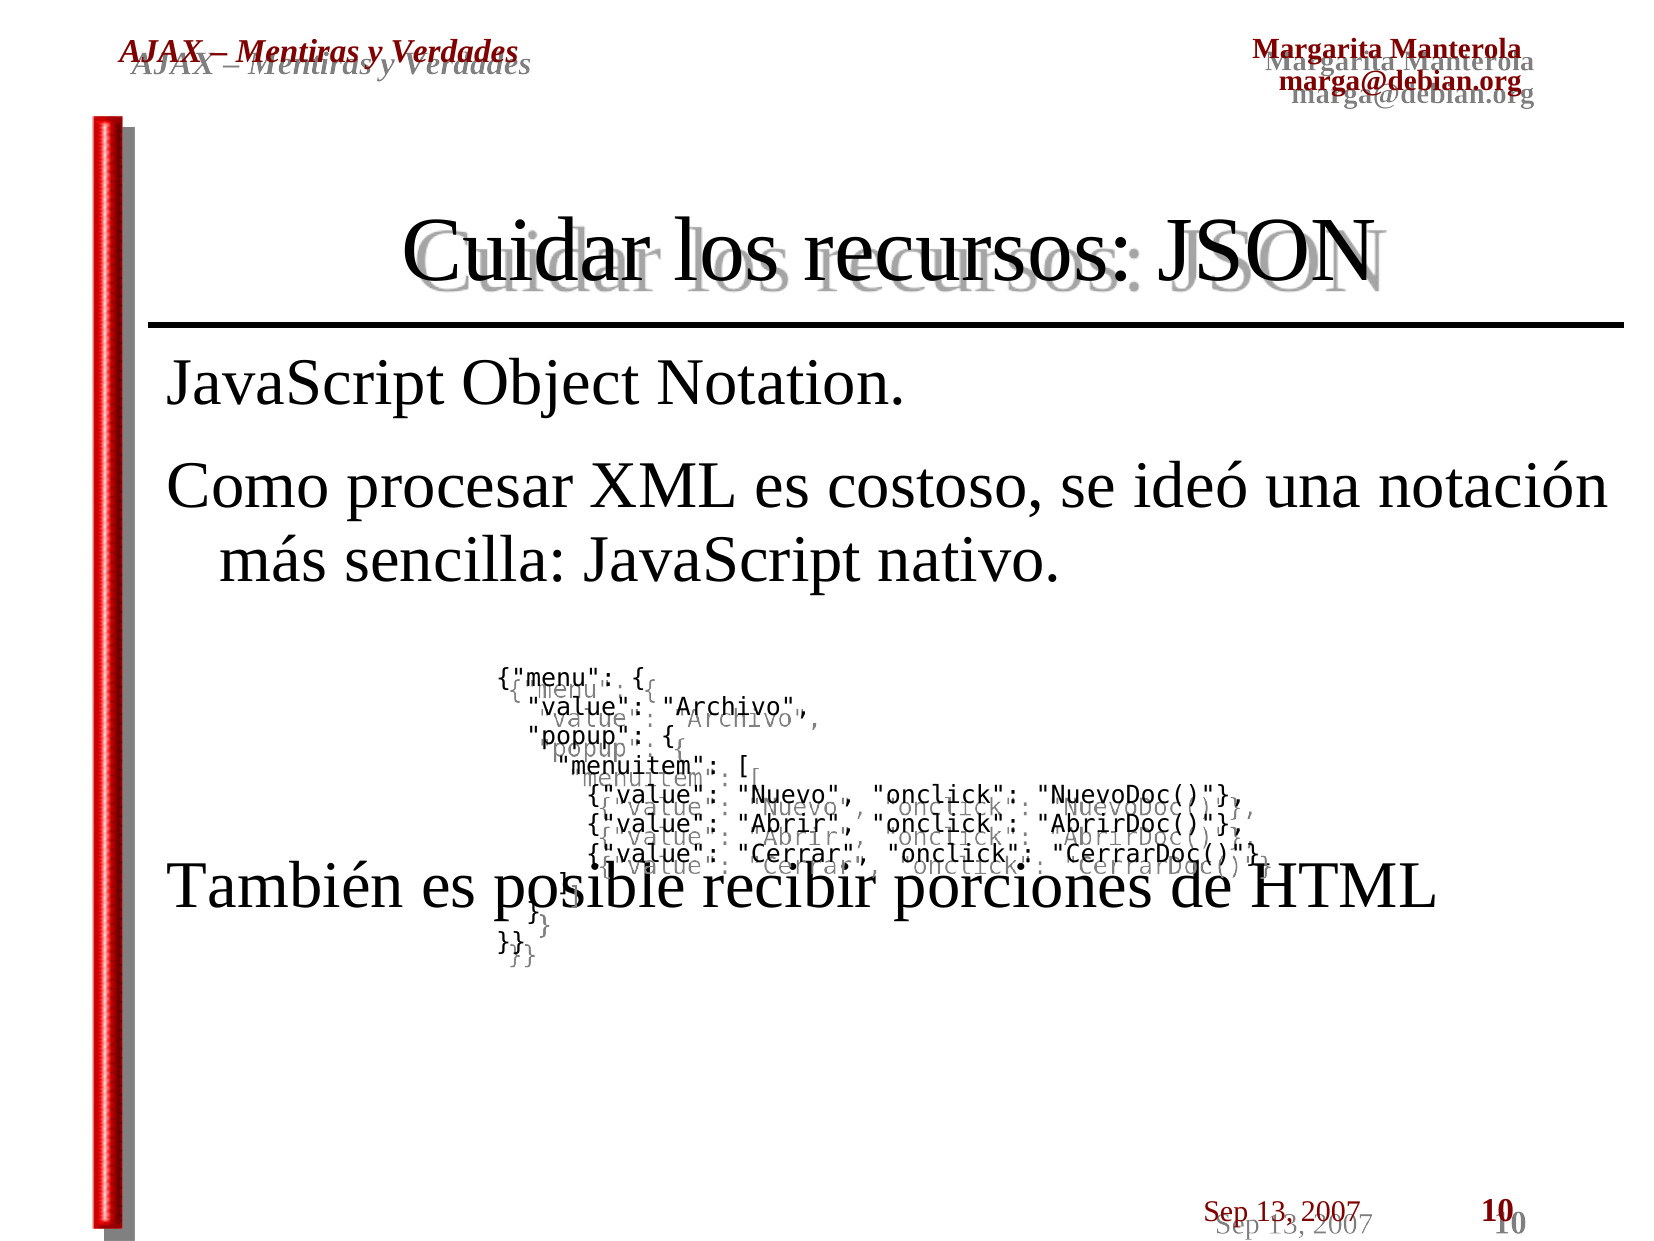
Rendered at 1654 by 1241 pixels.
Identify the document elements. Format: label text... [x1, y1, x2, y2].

list JavaScript Object Notation. Como procesar XML es costoso, se ideó una notación más sencilla: JavaScript nativo. También es posible recibir porciones de HTML [149, 344, 1654, 1134]
text_box {"menu": { "value": "Archivo", "popup": { "menuitem": [ {"value": "Nuevo", "onclick": "NuevoDoc()"}, {"value": "Abrir", "onclick": "AbrirDoc()"}, {"value": "Cerrar", "onclick": "CerrarDoc()"} ] } }} [496, 663, 1441, 981]
picture [94, 117, 122, 1228]
title Cuidar los recursos: JSON [137, 171, 1642, 327]
